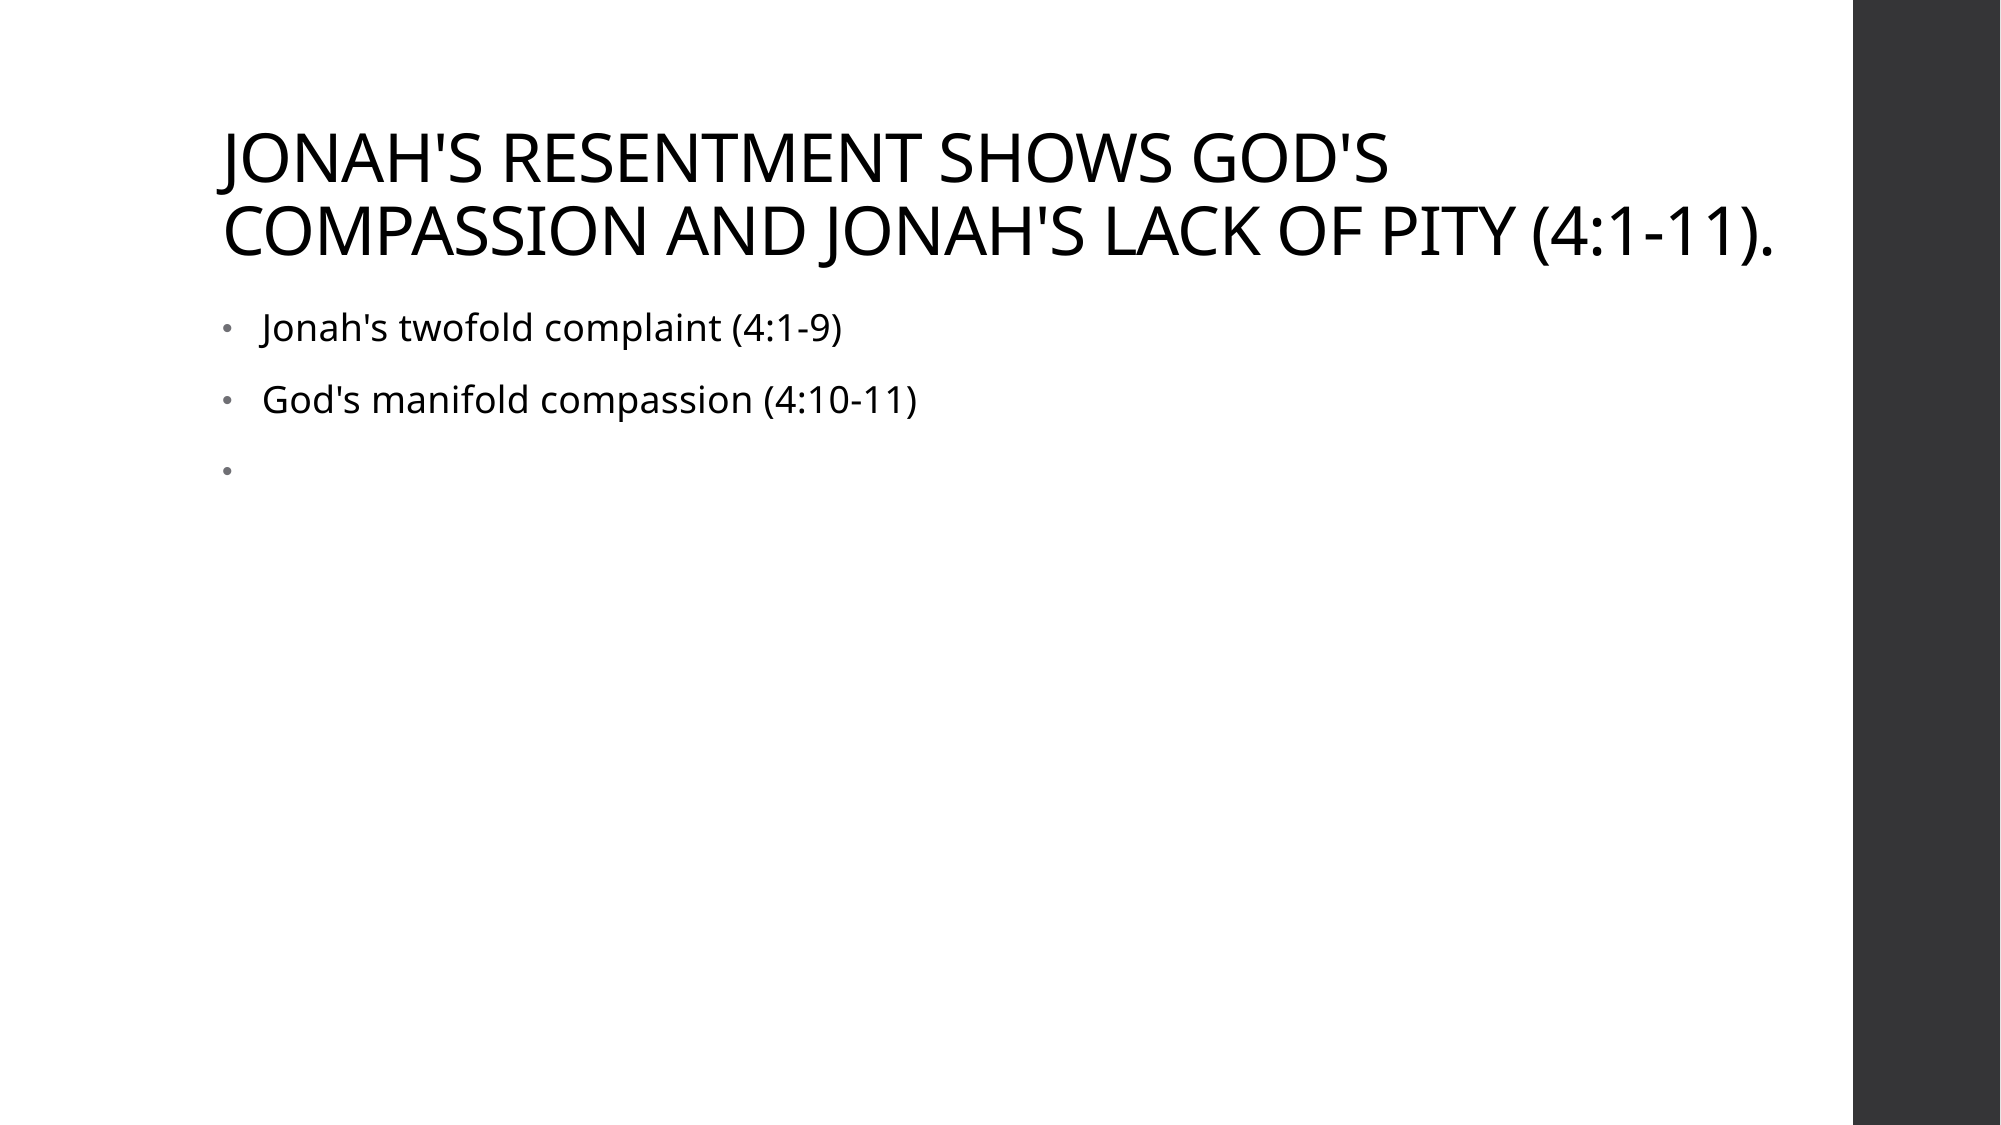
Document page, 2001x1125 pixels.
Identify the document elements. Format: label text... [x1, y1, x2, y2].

title JONAH'S RESENTMENT SHOWS GOD'S COMPASSION AND JONAH'S LACK OF PITY (4:1-11). [206, 60, 1797, 278]
list Jonah's twofold complaint (4:1-9) God's manifold compassion (4:10-11) [206, 299, 1617, 1014]
